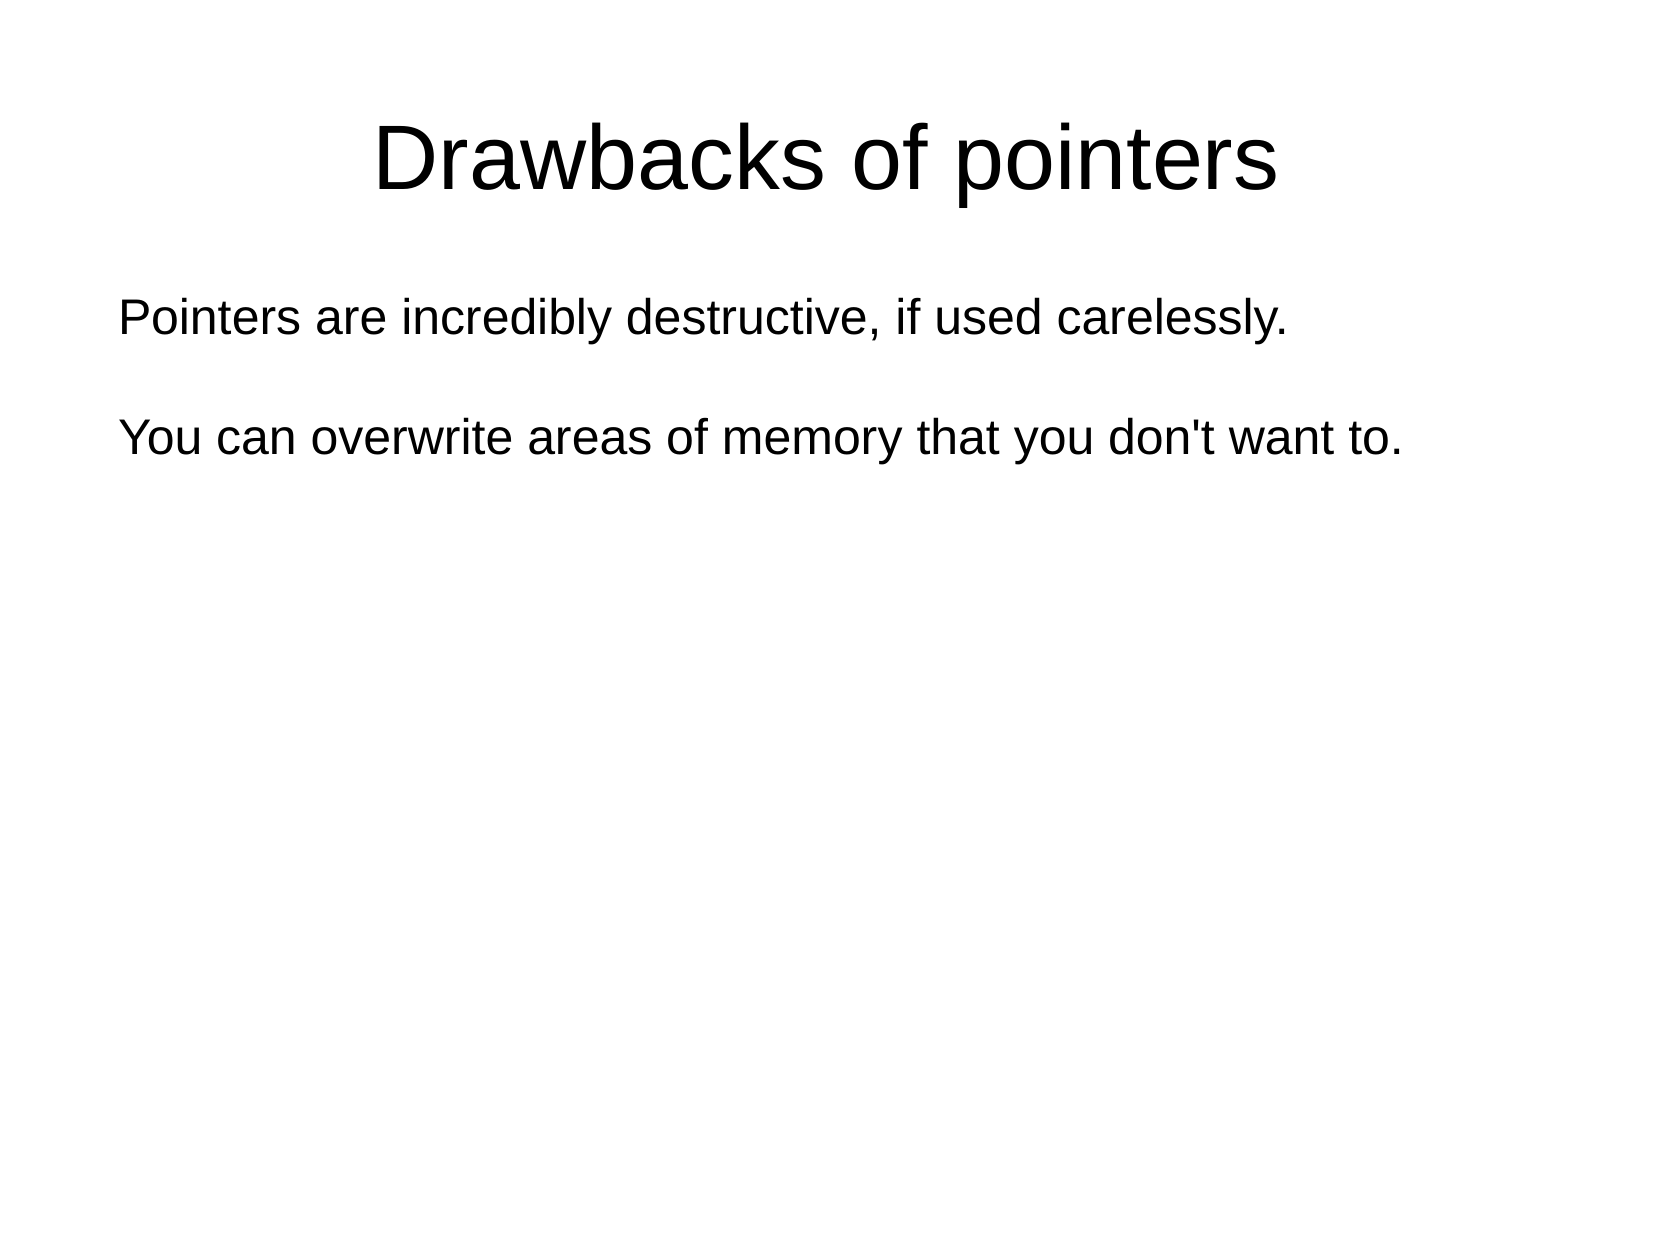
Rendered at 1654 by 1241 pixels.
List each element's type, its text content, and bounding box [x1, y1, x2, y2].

subtitle Pointers are incredibly destructive, if used carelessly. You can overwrite areas of memory that you don't want to. [118, 224, 1538, 1152]
title Drawbacks of pointers [82, 49, 1571, 257]
